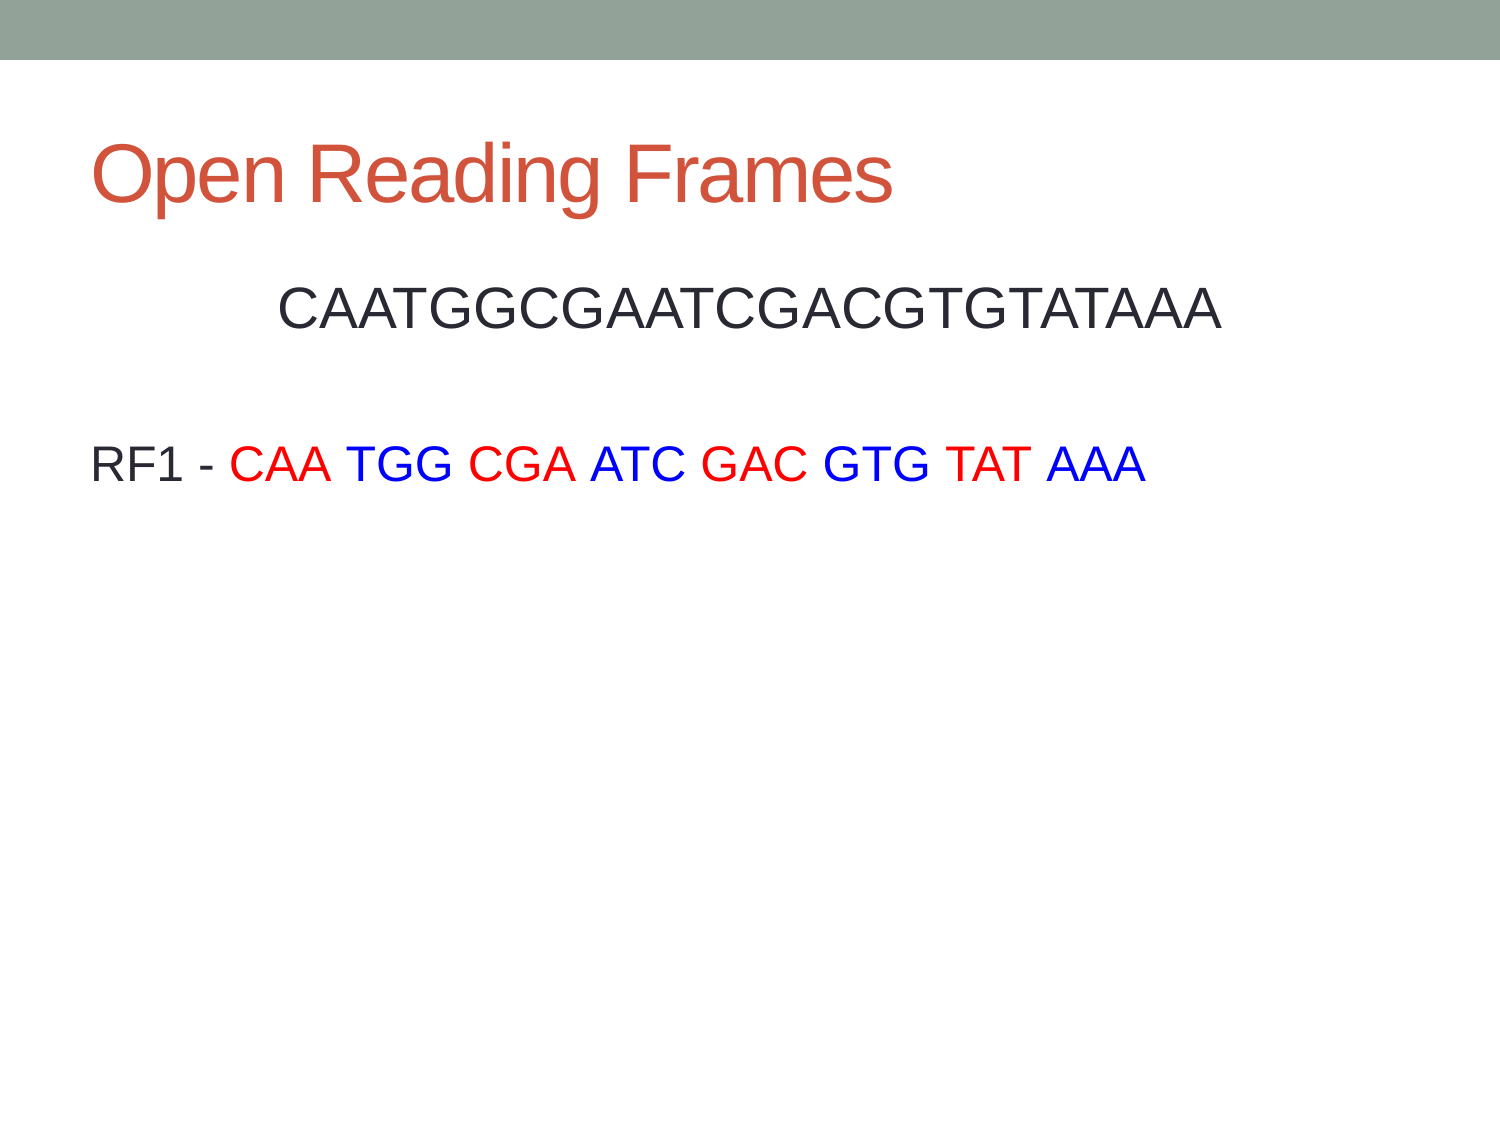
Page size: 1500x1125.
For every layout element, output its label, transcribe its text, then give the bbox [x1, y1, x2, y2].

list CAATGGCGAATCGACGTGTATAAA RF1 - CAA TGG CGA ATC GAC GTG TAT AAA [75, 262, 1425, 1063]
title Open Reading Frames [75, 87, 1425, 250]
